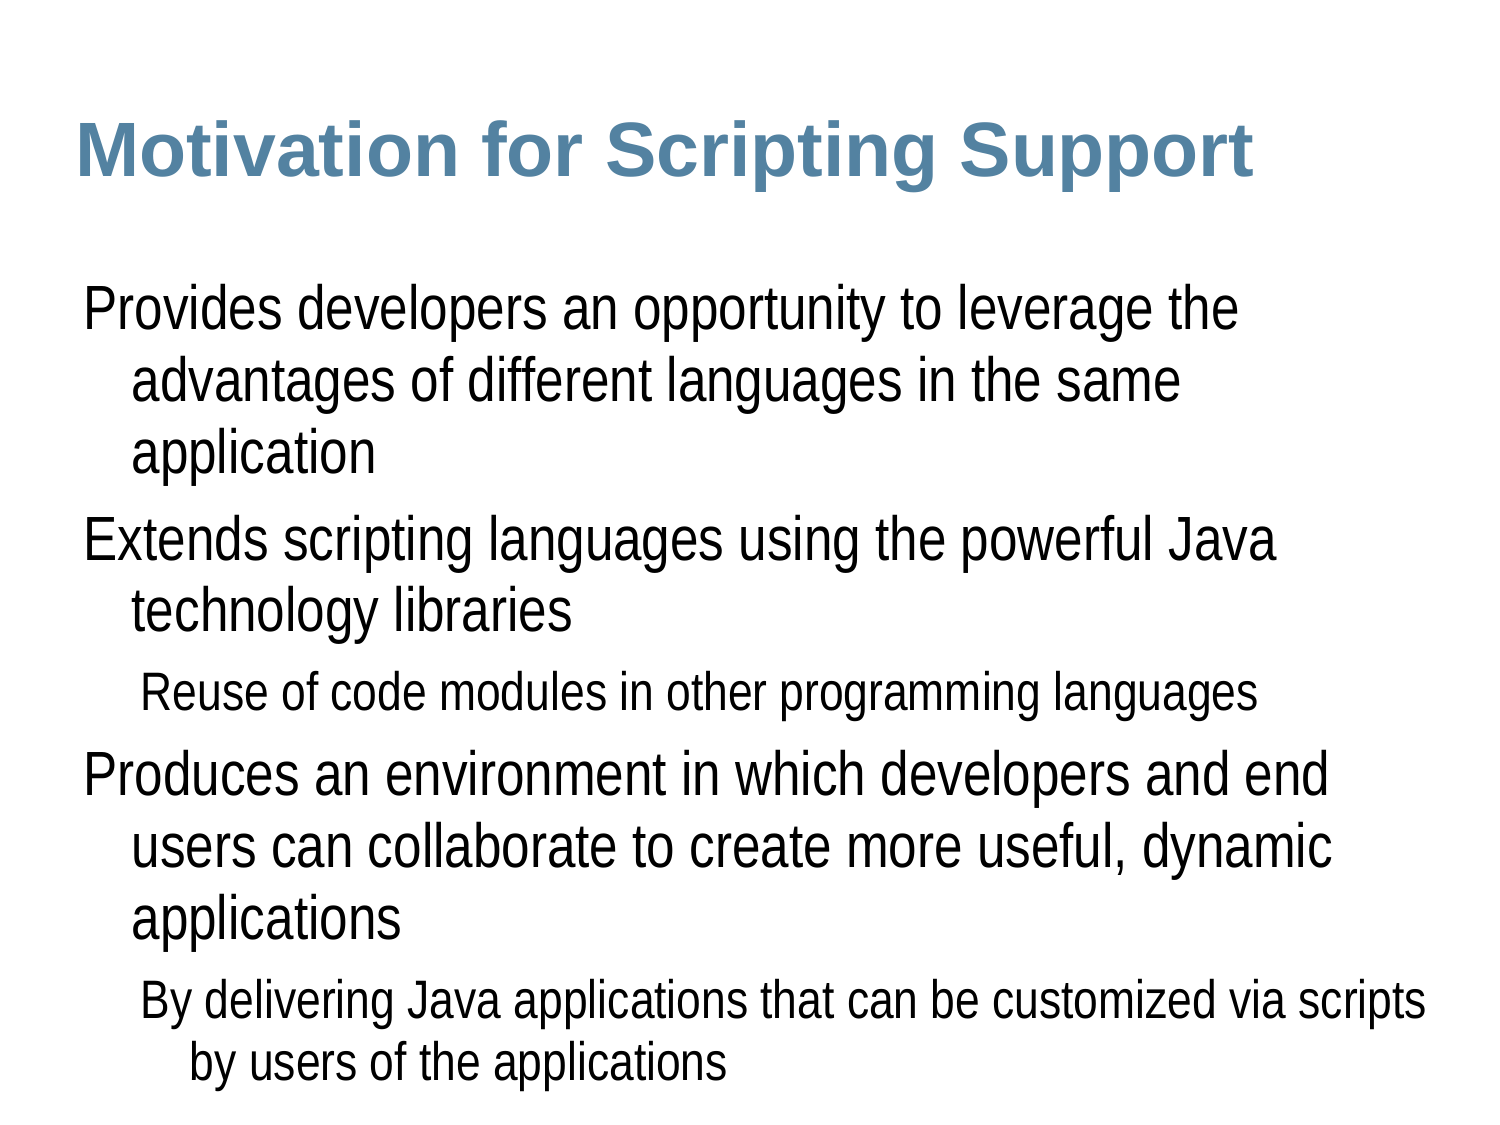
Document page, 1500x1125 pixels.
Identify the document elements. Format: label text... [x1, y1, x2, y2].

list Provides developers an opportunity to leverage the advantages of different languages in the same application Extends scripting languages using the powerful Java technology libraries Reuse of code modules in other programming languages Produces an environment in which developers and end users can collaborate to create more useful, dynamic applications By delivering Java applications that can be customized via scripts by users of the applications [64, 271, 1433, 1084]
title Motivation for Scripting Support [75, 122, 1437, 282]
